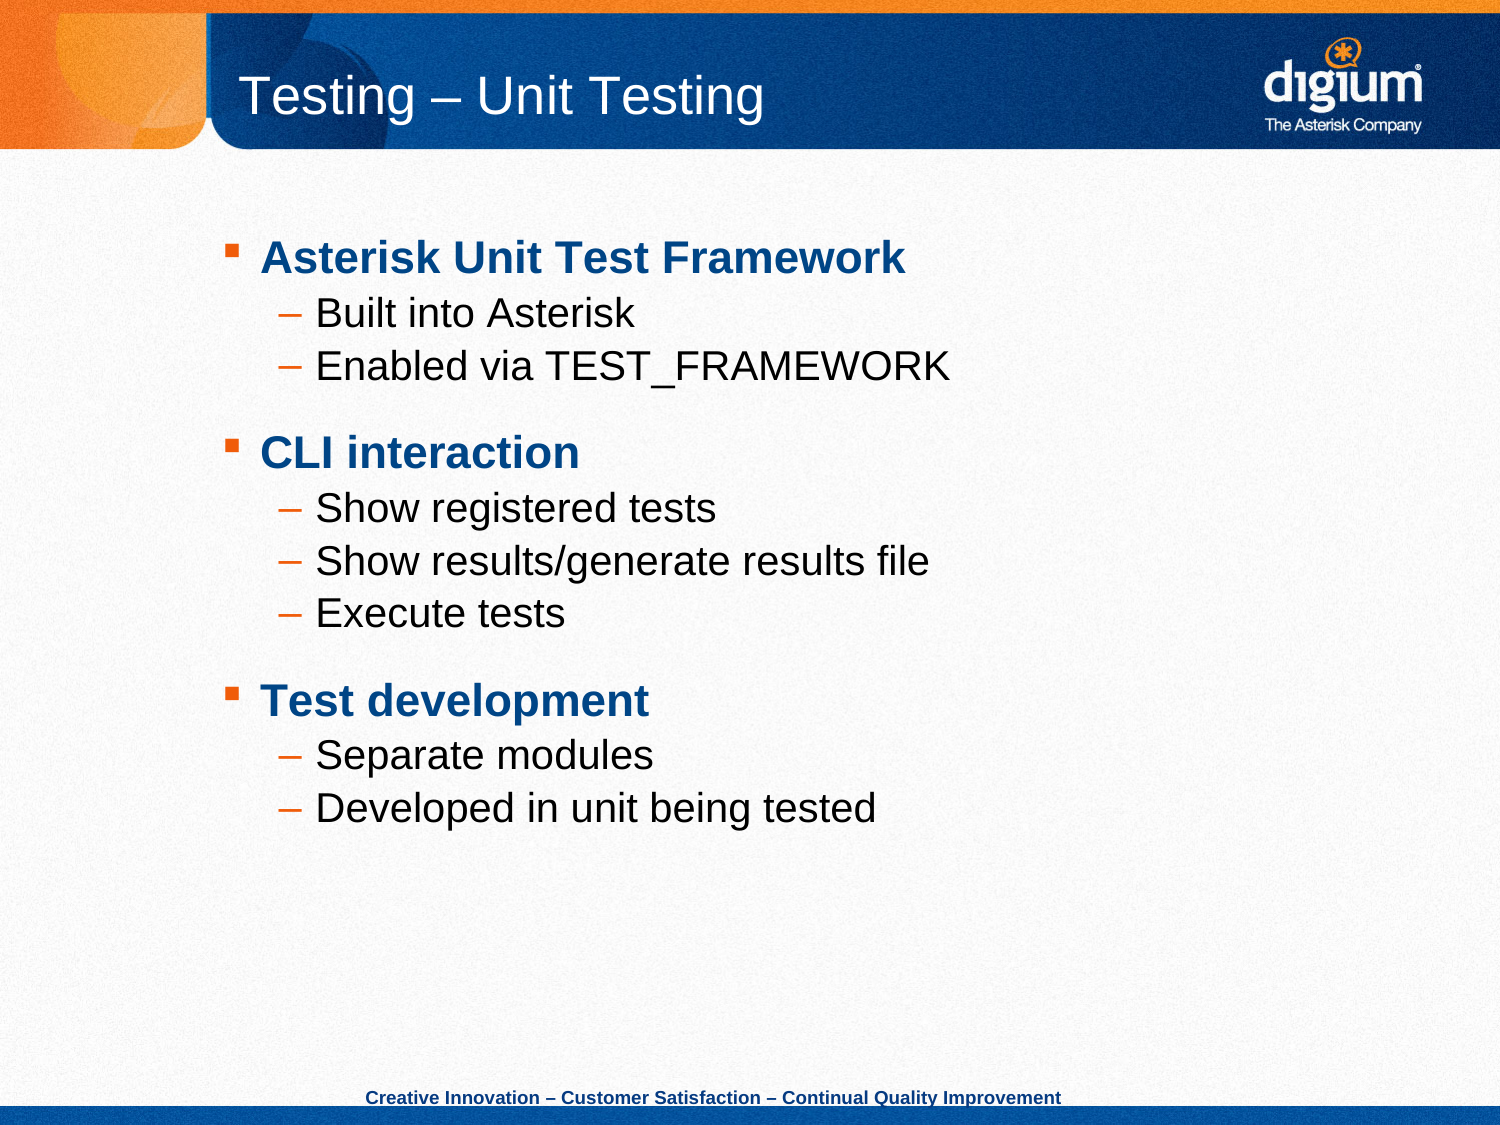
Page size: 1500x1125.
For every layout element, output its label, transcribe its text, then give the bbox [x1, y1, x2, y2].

list Asterisk Unit Test Framework Built into Asterisk Enabled via TEST_FRAMEWORK CLI interaction Show registered tests Show results/generate results file Execute tests Test development Separate modules Developed in unit being tested [206, 224, 1301, 967]
title Testing – Unit Testing [238, 27, 1243, 127]
picture [0, 0, 1500, 1125]
